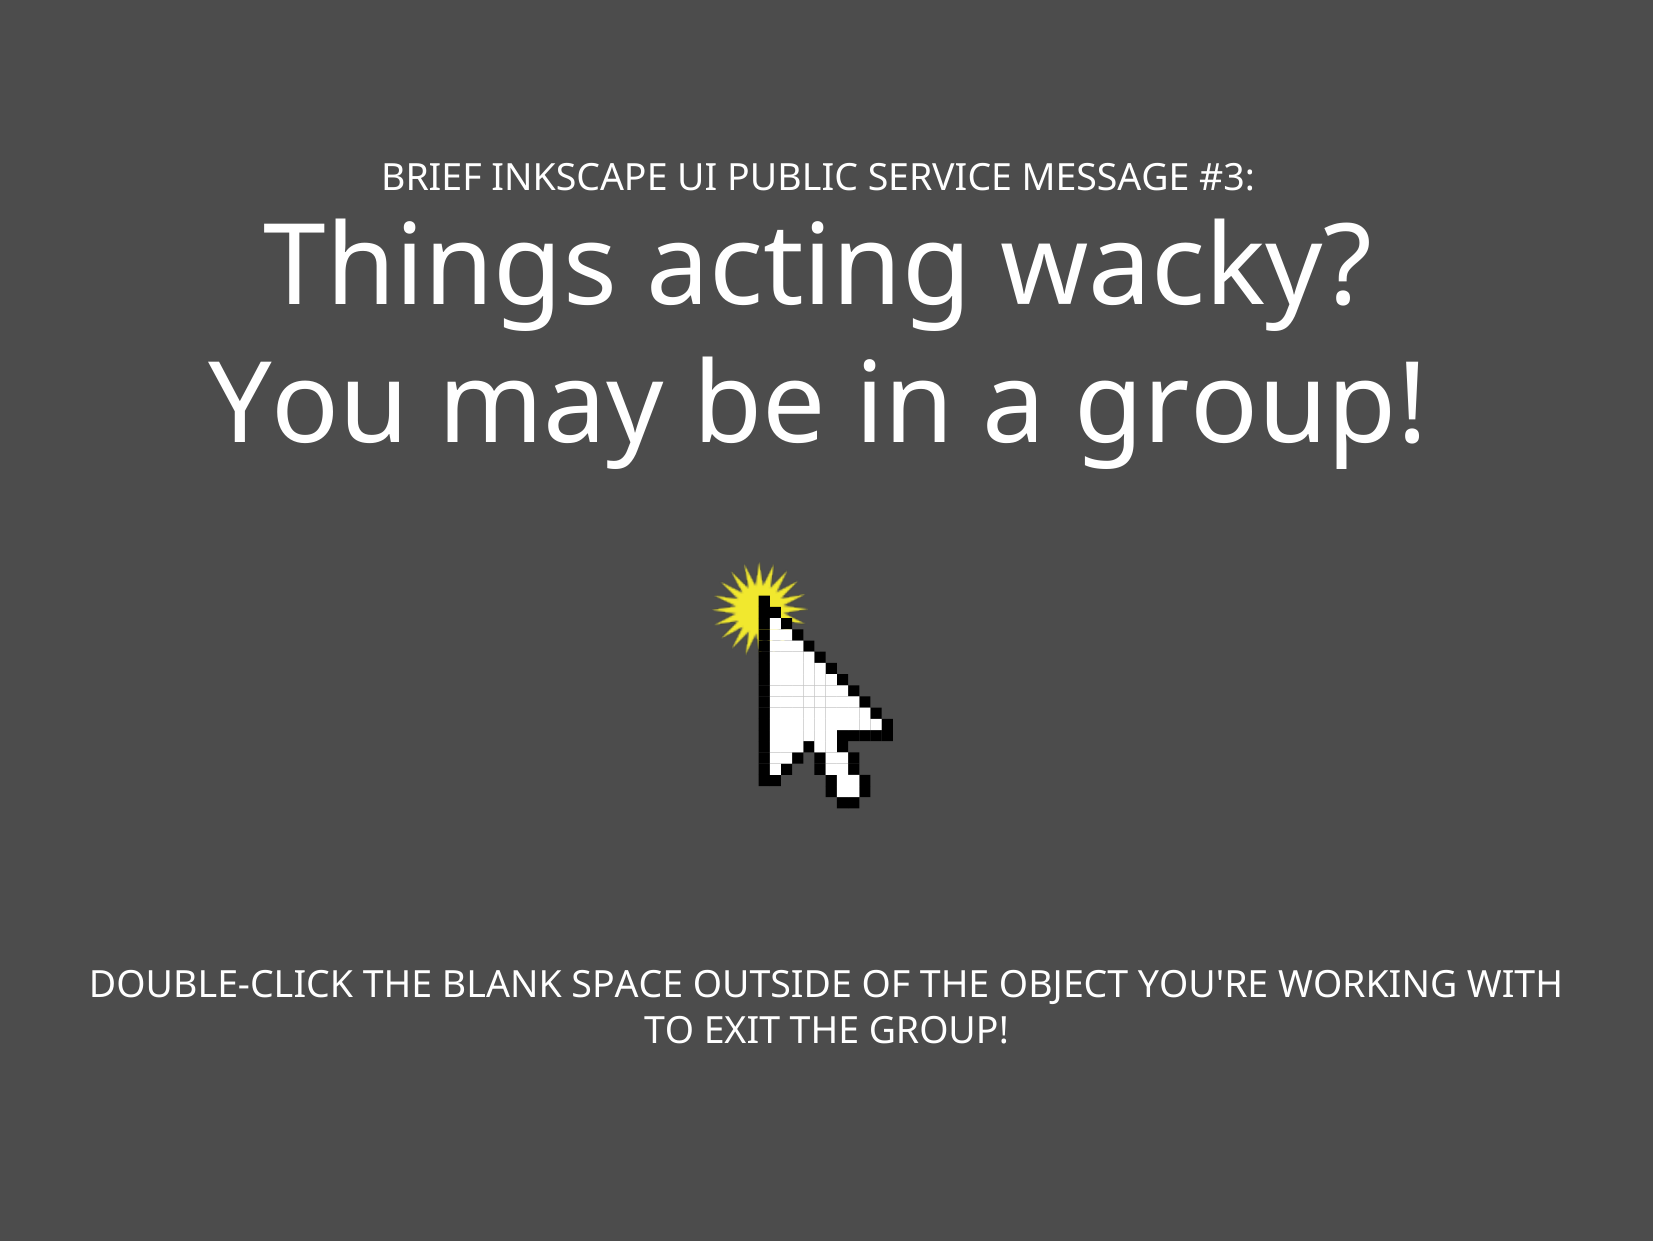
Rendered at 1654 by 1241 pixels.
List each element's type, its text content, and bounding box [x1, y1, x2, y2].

picture [712, 549, 944, 857]
title DOUBLE-CLICK THE BLANK SPACE OUTSIDE OF THE OBJECT YOU'RE WORKING WITH TO EXIT THE GROUP! [83, 958, 1570, 1055]
title BRIEF INKSCAPE UI PUBLIC SERVICE MESSAGE #3: [112, 134, 1524, 226]
title Things acting wacky? You may be in a group! [112, 226, 1524, 463]
